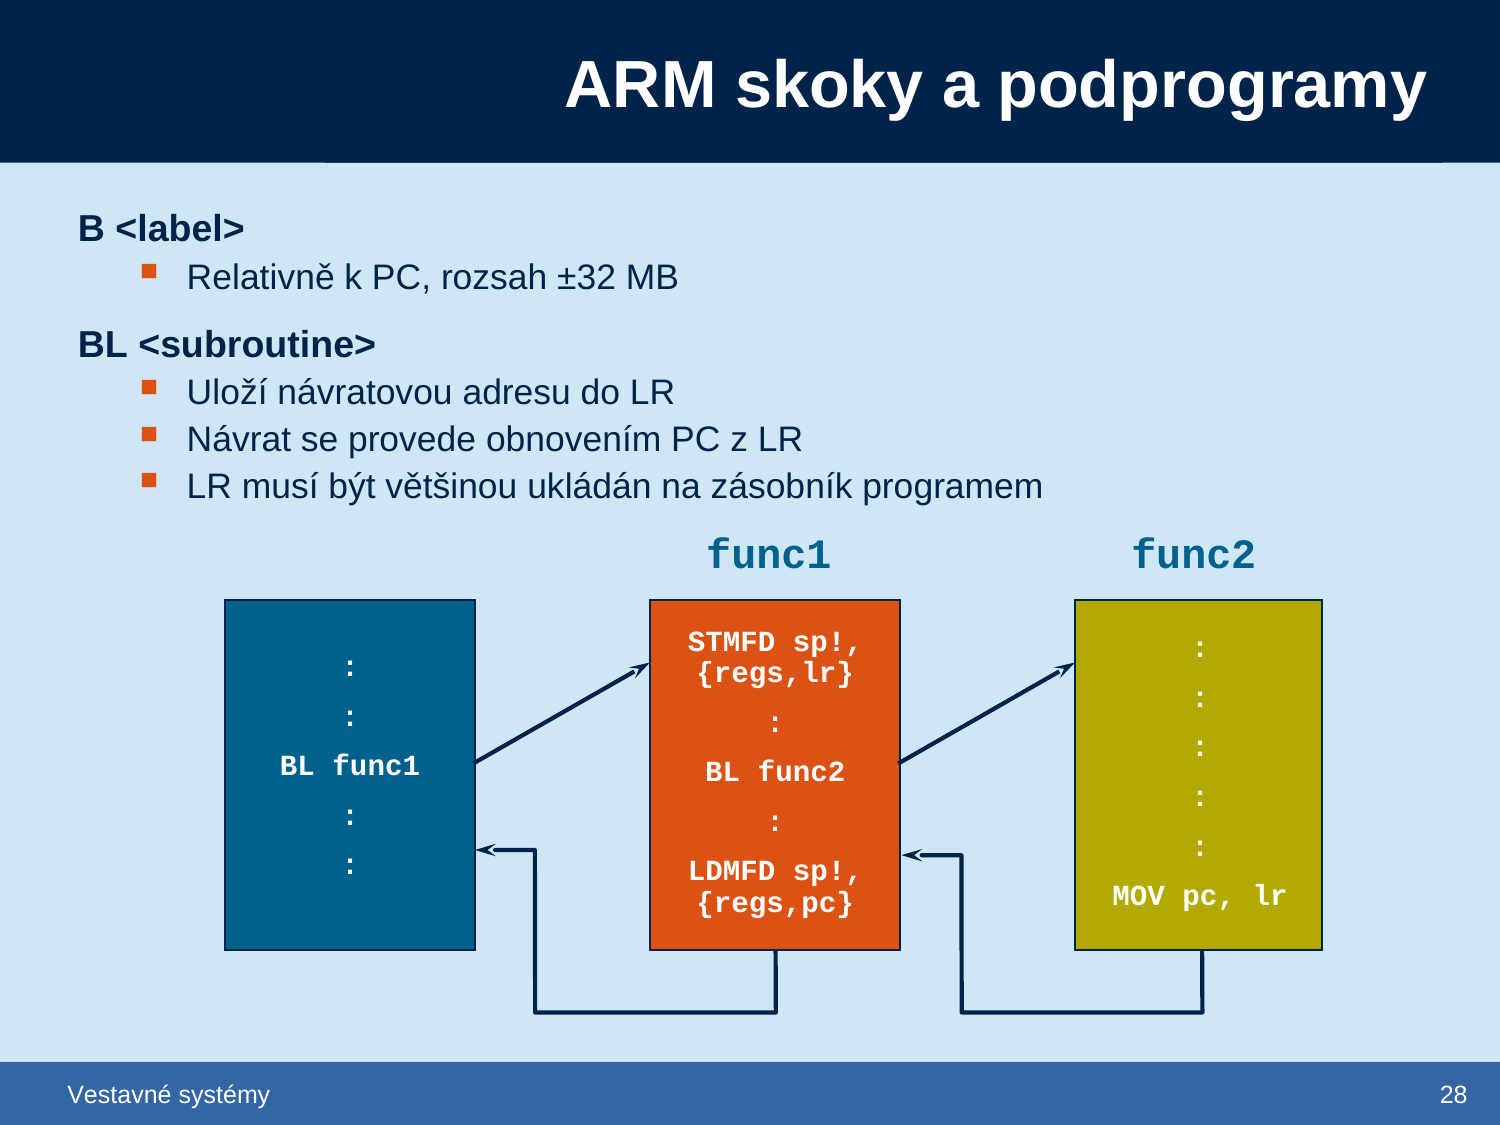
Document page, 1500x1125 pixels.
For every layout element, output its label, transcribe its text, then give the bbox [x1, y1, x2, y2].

text_box [1074, 920, 1323, 950]
text_box : : : : : MOV pc, lr [1074, 624, 1326, 920]
list B <label> Relativně k PC, rozsah ±32 MB BL <subroutine> Uloží návratovou adresu do LR Návrat se provede obnovením PC z LR LR musí být většinou ukládán na zásobník programem [50, 187, 1450, 523]
text_box : : BL func1 : : [224, 600, 475, 889]
title ARM skoky a podprogramy [324, 0, 1443, 163]
text_box func1 [674, 524, 863, 586]
text_box STMFD sp!,{regs,lr} : BL func2 : LDMFD sp!,{regs,pc} [631, 618, 920, 927]
text_box [649, 927, 900, 950]
text_box [1074, 599, 1323, 624]
text_box [224, 889, 475, 950]
text_box [649, 599, 900, 618]
text_box func2 [1099, 524, 1288, 586]
